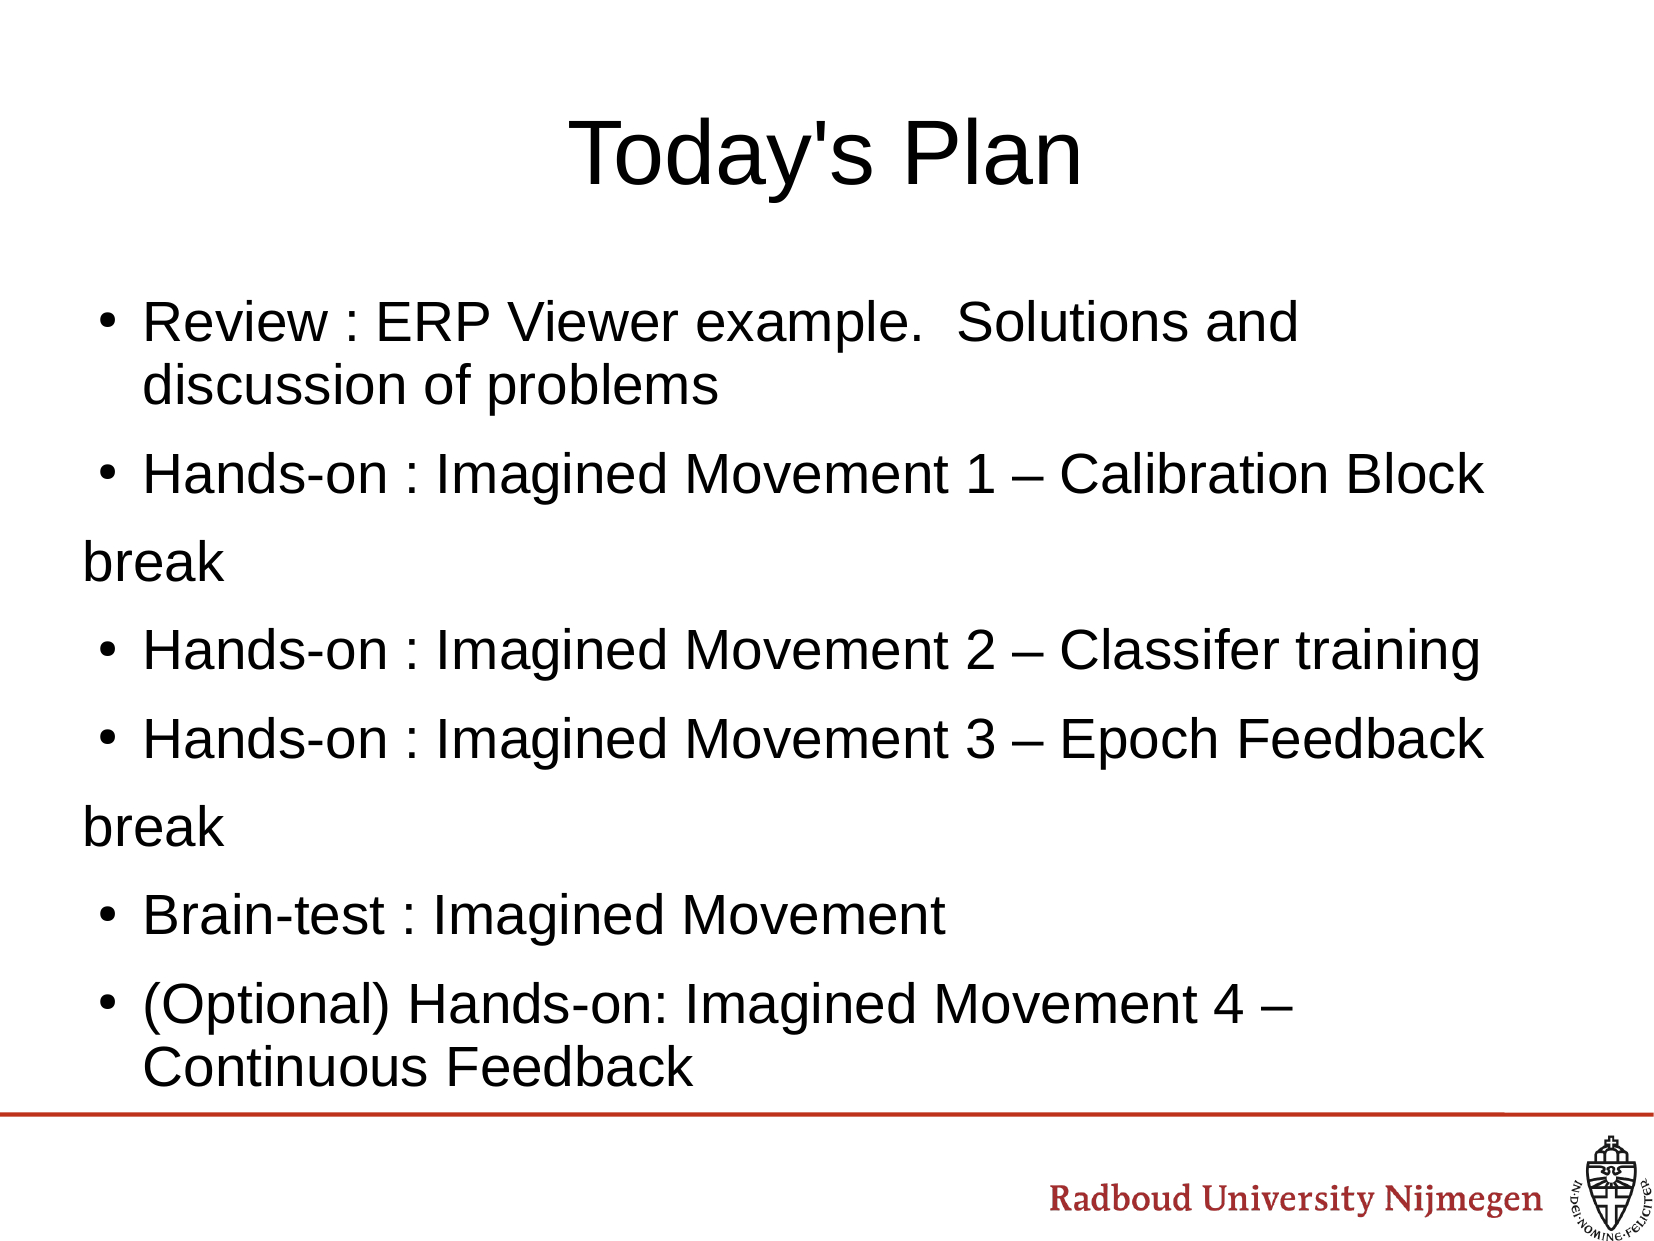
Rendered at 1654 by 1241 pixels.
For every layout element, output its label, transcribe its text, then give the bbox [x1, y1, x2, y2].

picture [1050, 1134, 1654, 1241]
list Review : ERP Viewer example. Solutions and discussion of problems Hands-on : Imagined Movement 1 – Calibration Block break Hands-on : Imagined Movement 2 – Classifer training Hands-on : Imagined Movement 3 – Epoch Feedback break Brain-test : Imagined Movement (Optional) Hands-on: Imagined Movement 4 – Continuous Feedback [82, 290, 1571, 1109]
title Today's Plan [82, 49, 1571, 257]
